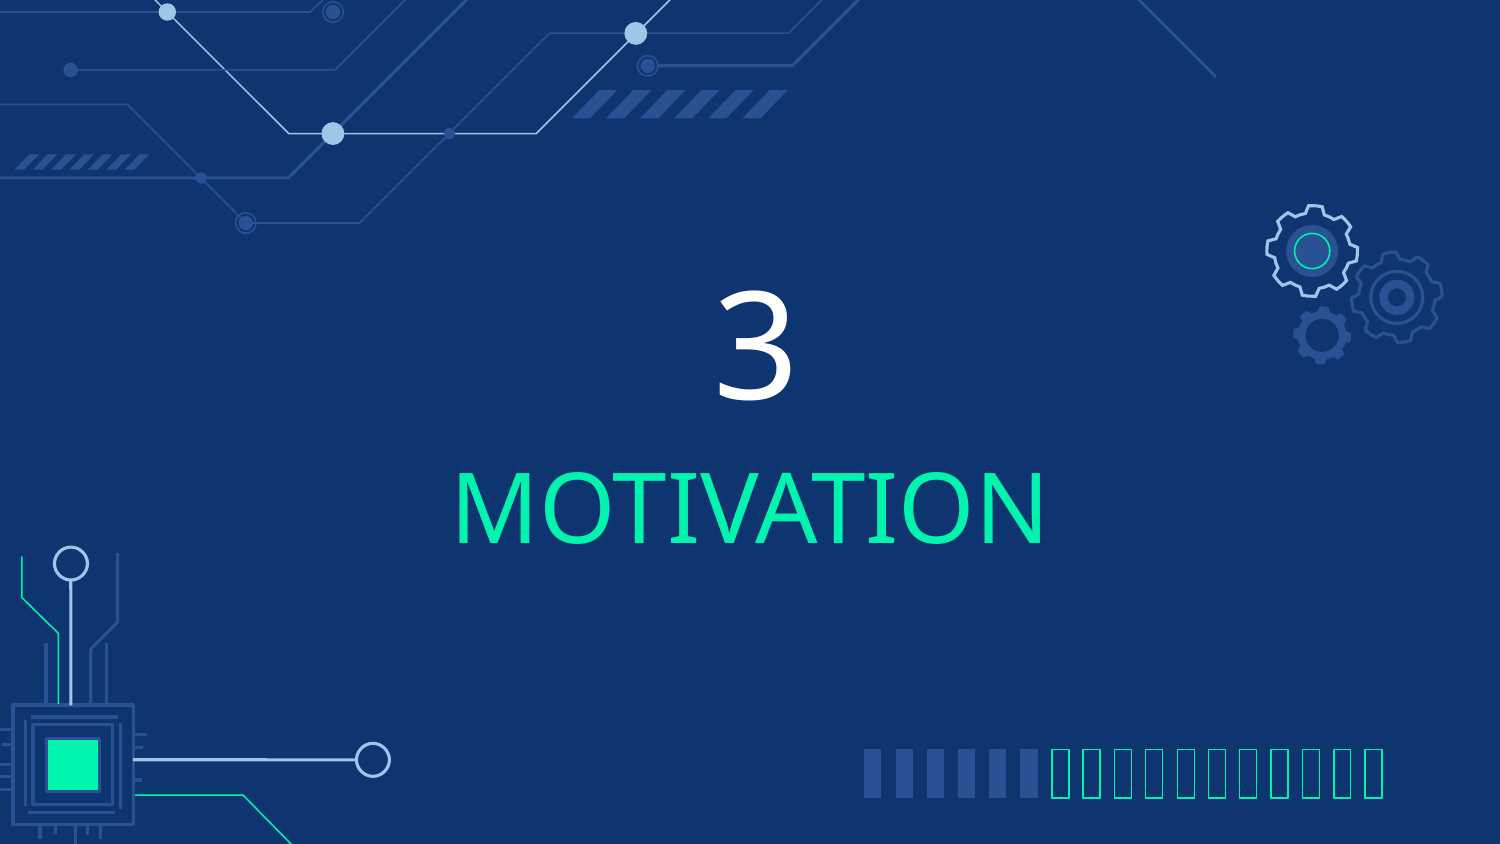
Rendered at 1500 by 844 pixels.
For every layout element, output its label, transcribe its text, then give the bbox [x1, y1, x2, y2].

title MOTIVATION [418, 442, 1082, 567]
title 3 [598, 277, 915, 401]
